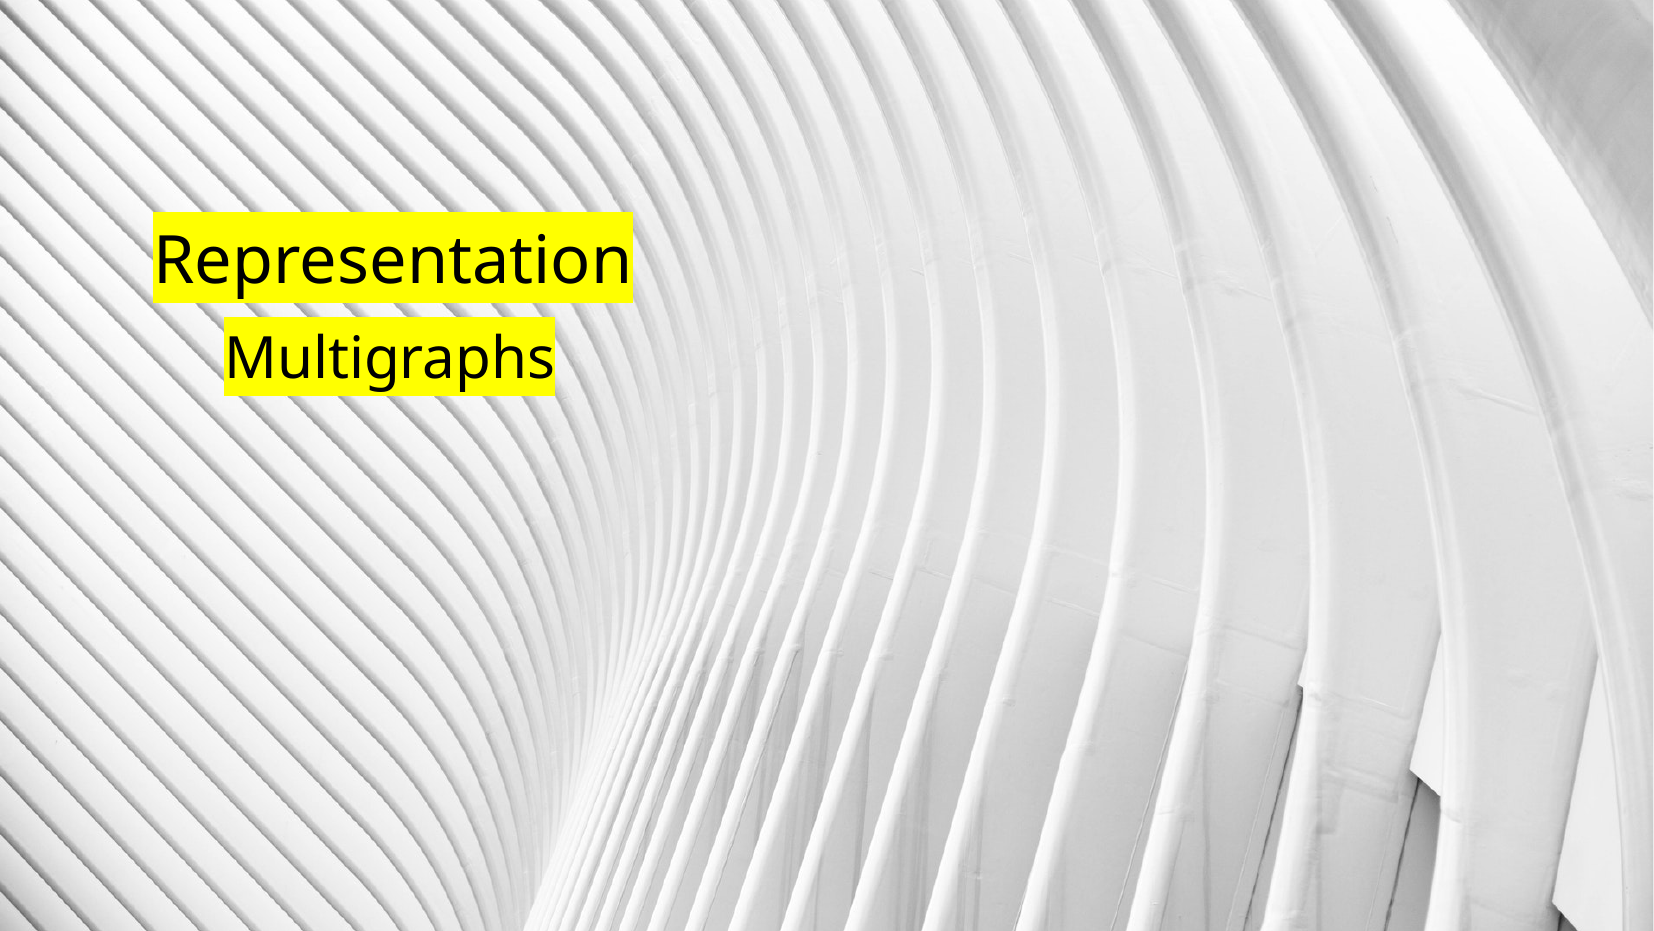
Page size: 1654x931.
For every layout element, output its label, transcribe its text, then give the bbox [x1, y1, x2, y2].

list Representation Multigraphs [82, 217, 1571, 839]
picture [0, 0, 1654, 931]
